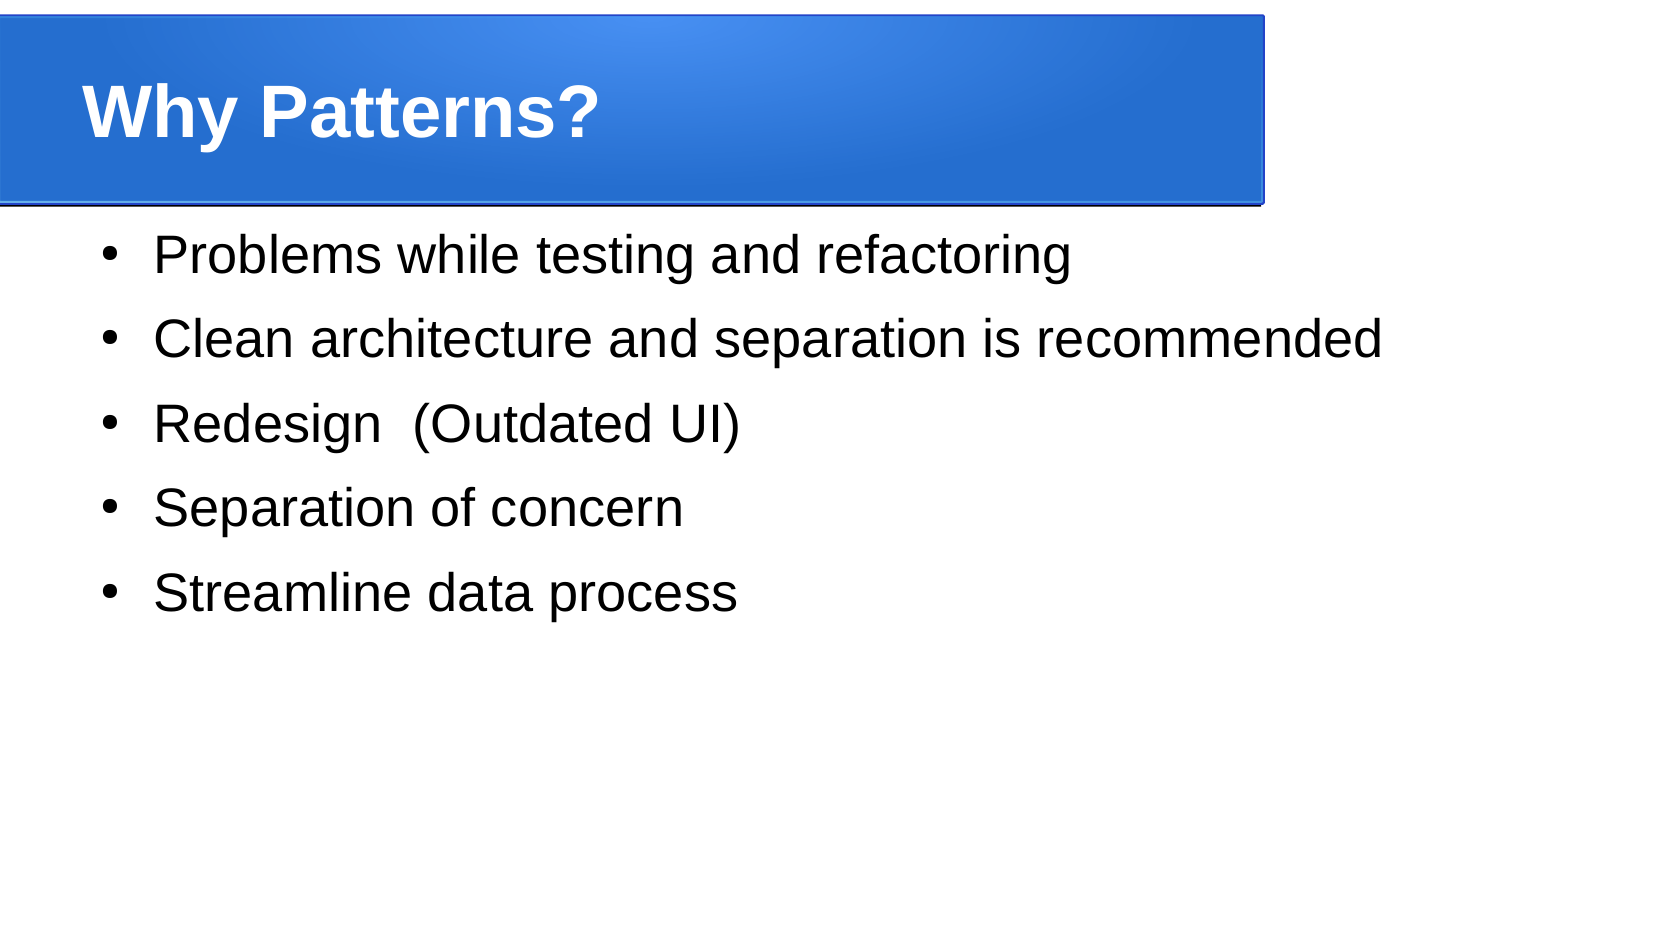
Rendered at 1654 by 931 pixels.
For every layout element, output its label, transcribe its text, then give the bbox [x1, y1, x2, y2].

list Problems while testing and refactoring Clean architecture and separation is recommended Redesign (Outdated UI) Separation of concern Streamline data process [82, 224, 1571, 764]
title Why Patterns? [82, 35, 1235, 189]
